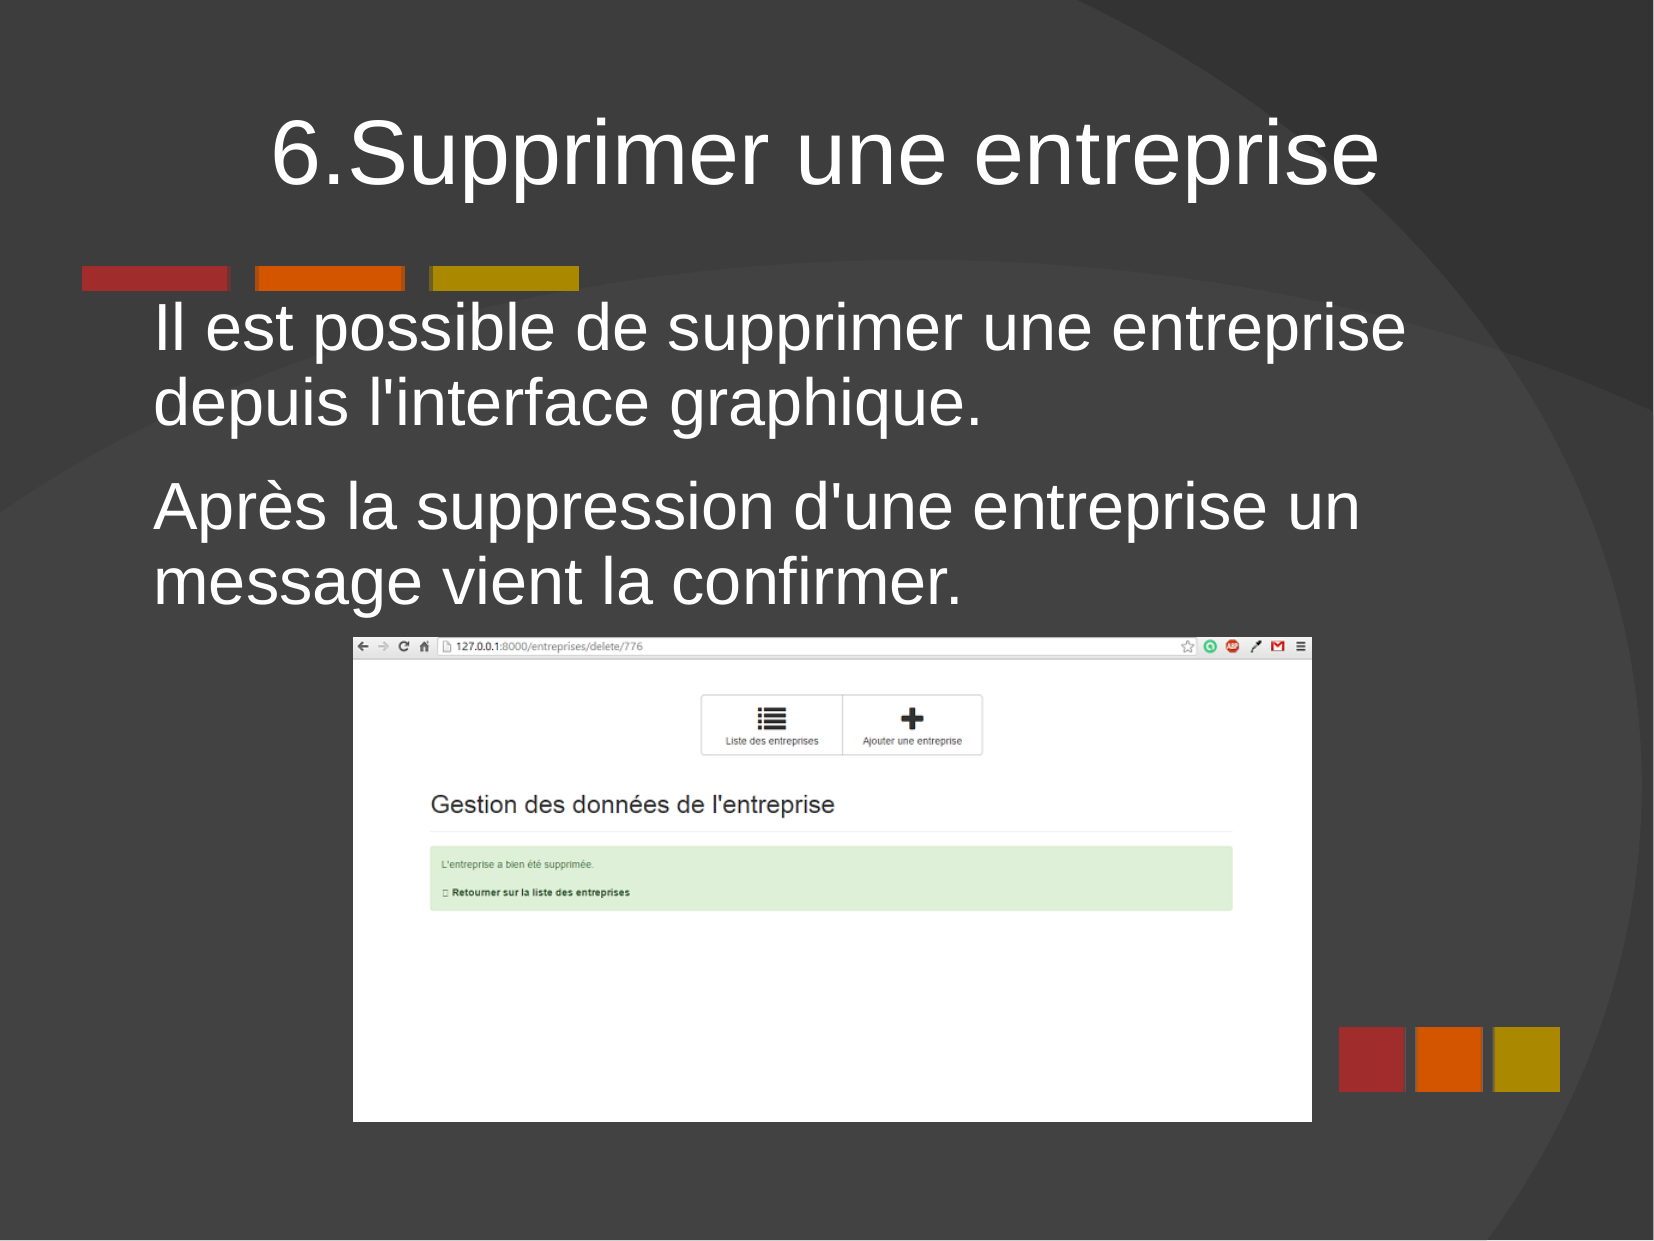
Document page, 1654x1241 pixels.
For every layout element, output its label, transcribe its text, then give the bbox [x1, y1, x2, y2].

list Il est possible de supprimer une entreprise depuis l'interface graphique. Après la suppression d'une entreprise un message vient la confirmer. [82, 290, 1571, 1010]
picture [82, 266, 579, 290]
title 6.Supprimer une entreprise [82, 49, 1571, 257]
picture [1339, 1027, 1560, 1092]
picture [353, 637, 1312, 1123]
